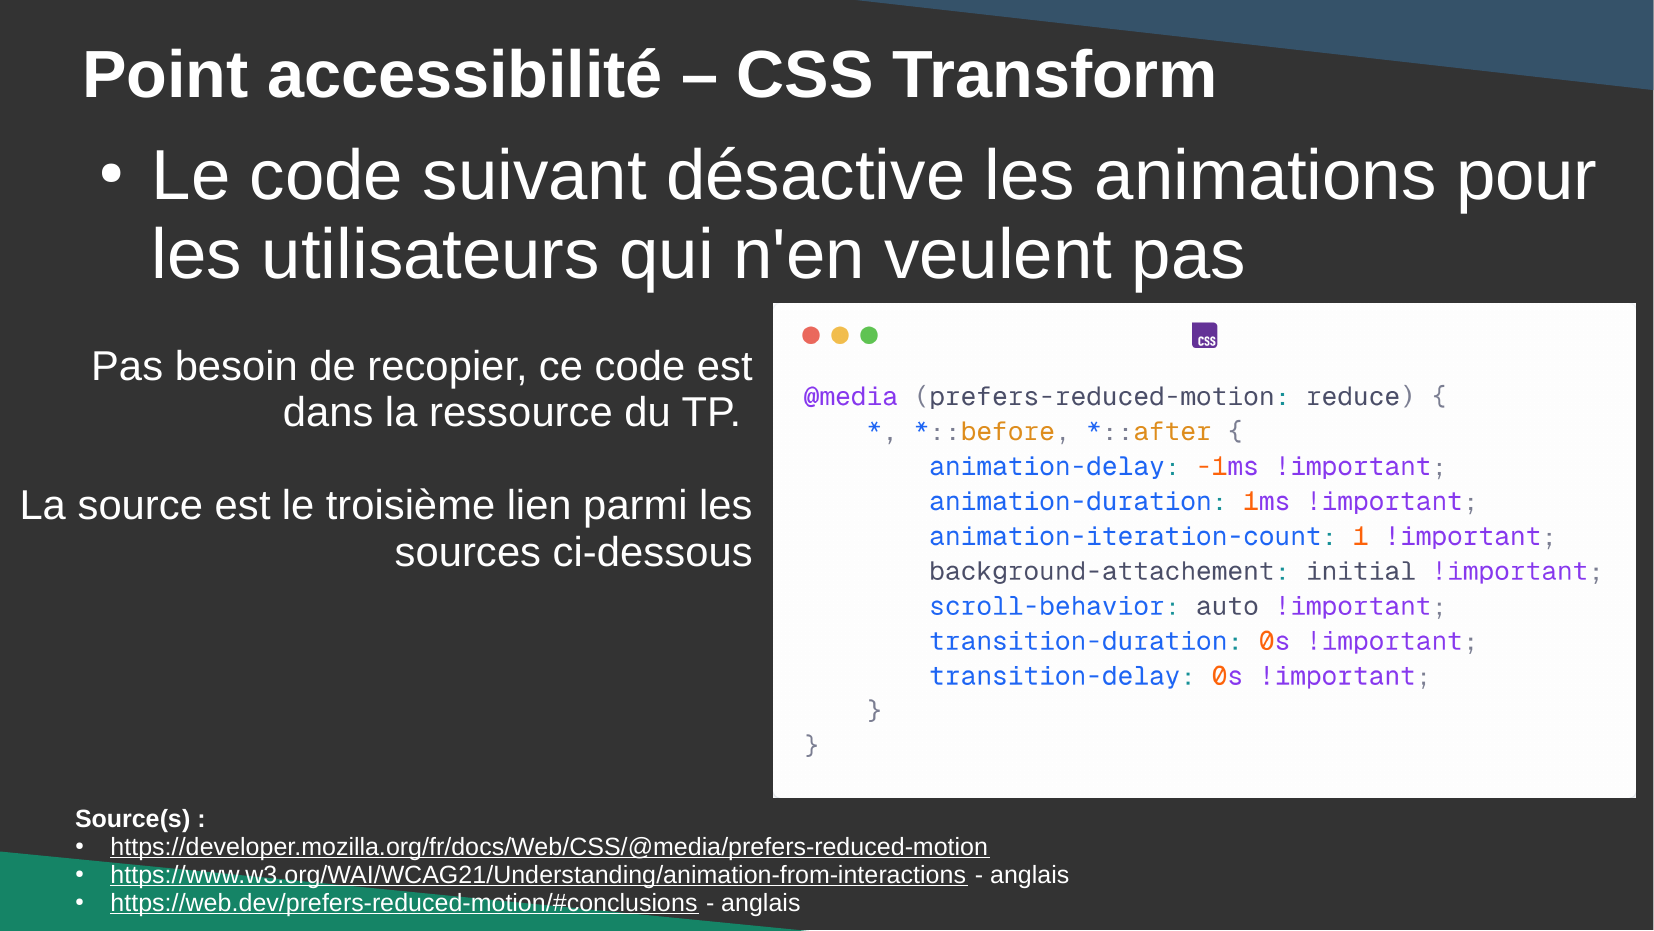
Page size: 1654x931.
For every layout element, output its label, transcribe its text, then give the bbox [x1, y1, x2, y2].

text_box Source(s) : https://developer.mozilla.org/fr/docs/Web/CSS/@media/prefers-reduced-motion https://www.w3.org/WAI/WCAG21/Understanding/animation-from-interactions - anglais https://web.dev/prefers-reduced-motion/#conclusions - anglais [60, 797, 1546, 925]
text_box [0, 851, 809, 931]
text_box [855, 0, 1654, 91]
picture [773, 303, 1636, 798]
list Le code suivant désactive les animations pour les utilisateurs qui n'en veulent pas [80, 135, 1605, 296]
title Point accessibilité – CSS Transform [82, 37, 1571, 122]
text_box Pas besoin de recopier, ce code est dans la ressource du TP. La source est le troisième lien parmi les sources ci-dessous [0, 335, 768, 607]
